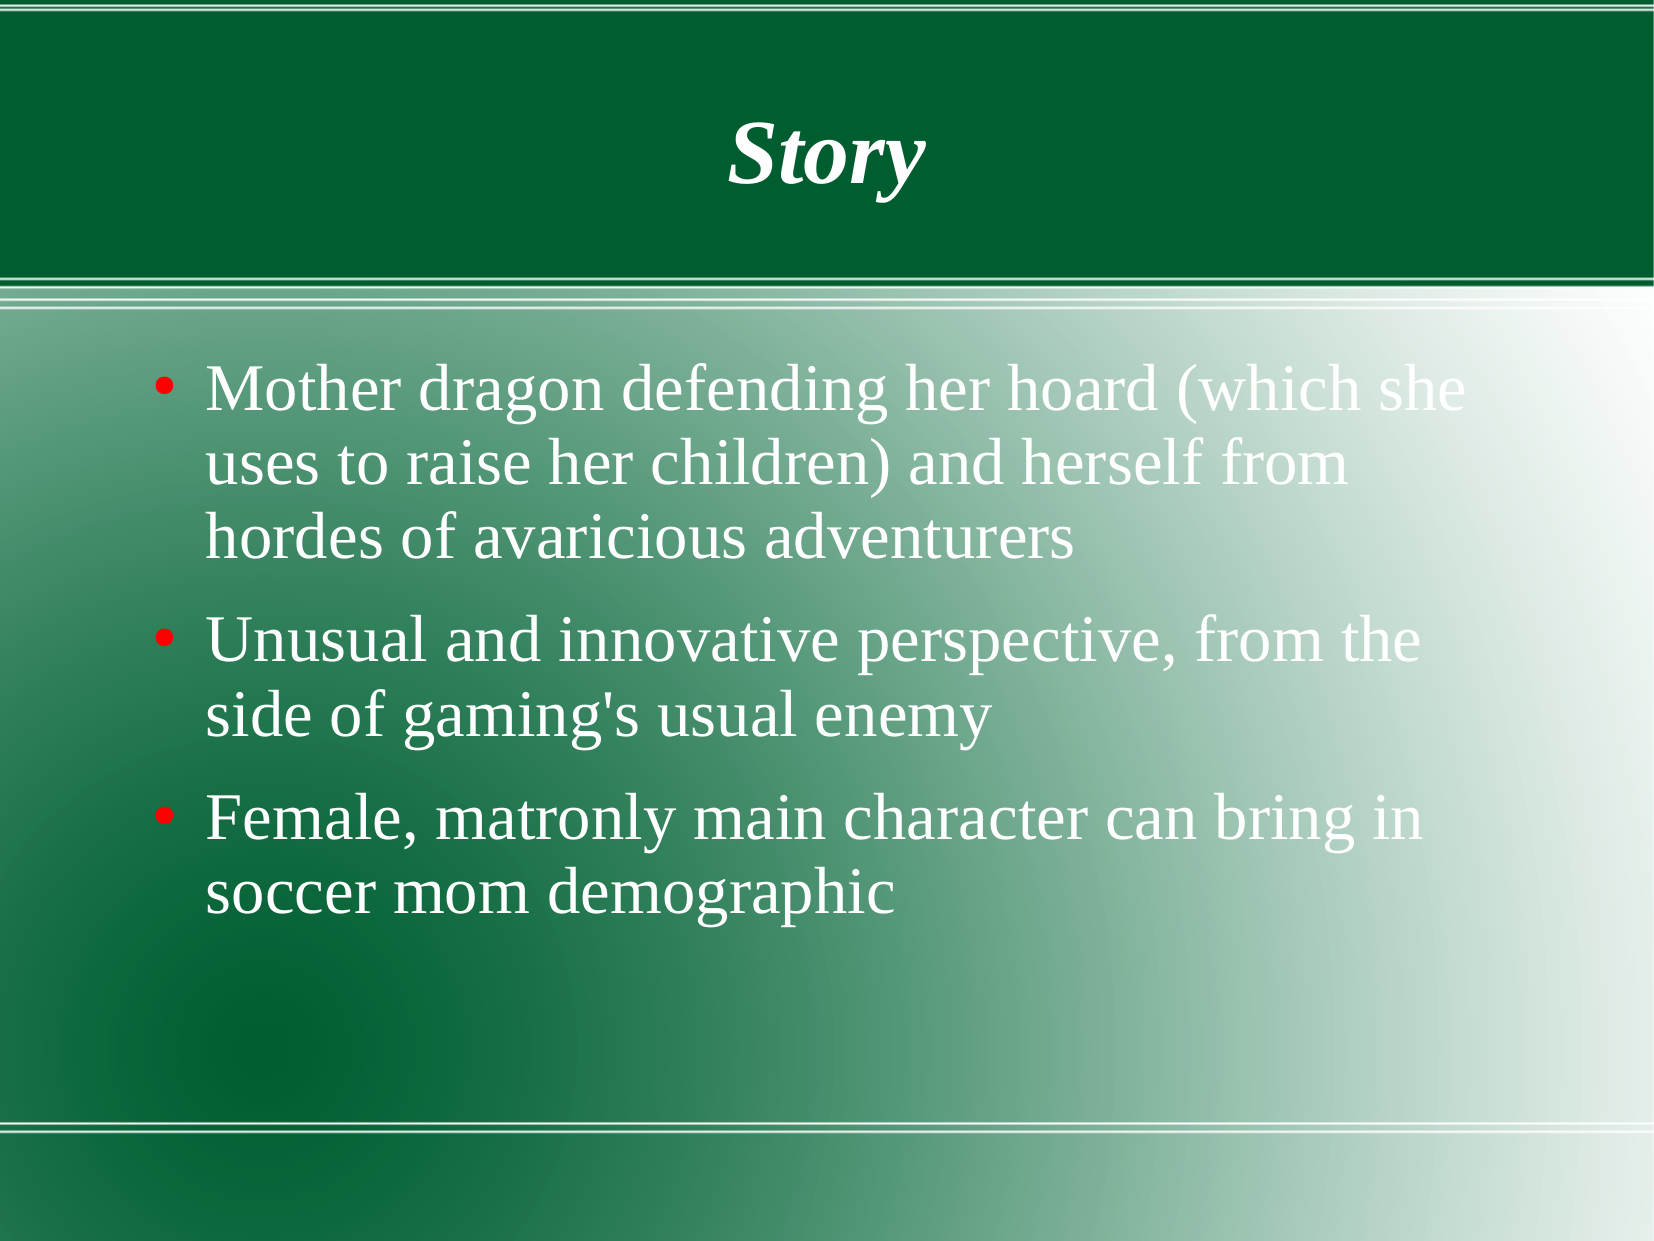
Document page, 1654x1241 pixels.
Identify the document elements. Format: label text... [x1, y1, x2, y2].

list Mother dragon defending her hoard (which she uses to raise her children) and herself from hordes of avaricious adventurers Unusual and innovative perspective, from the side of gaming's usual enemy Female, matronly main character can bring in soccer mom demographic [134, 350, 1516, 1133]
picture [0, 0, 1654, 1241]
title Story [82, 49, 1571, 257]
